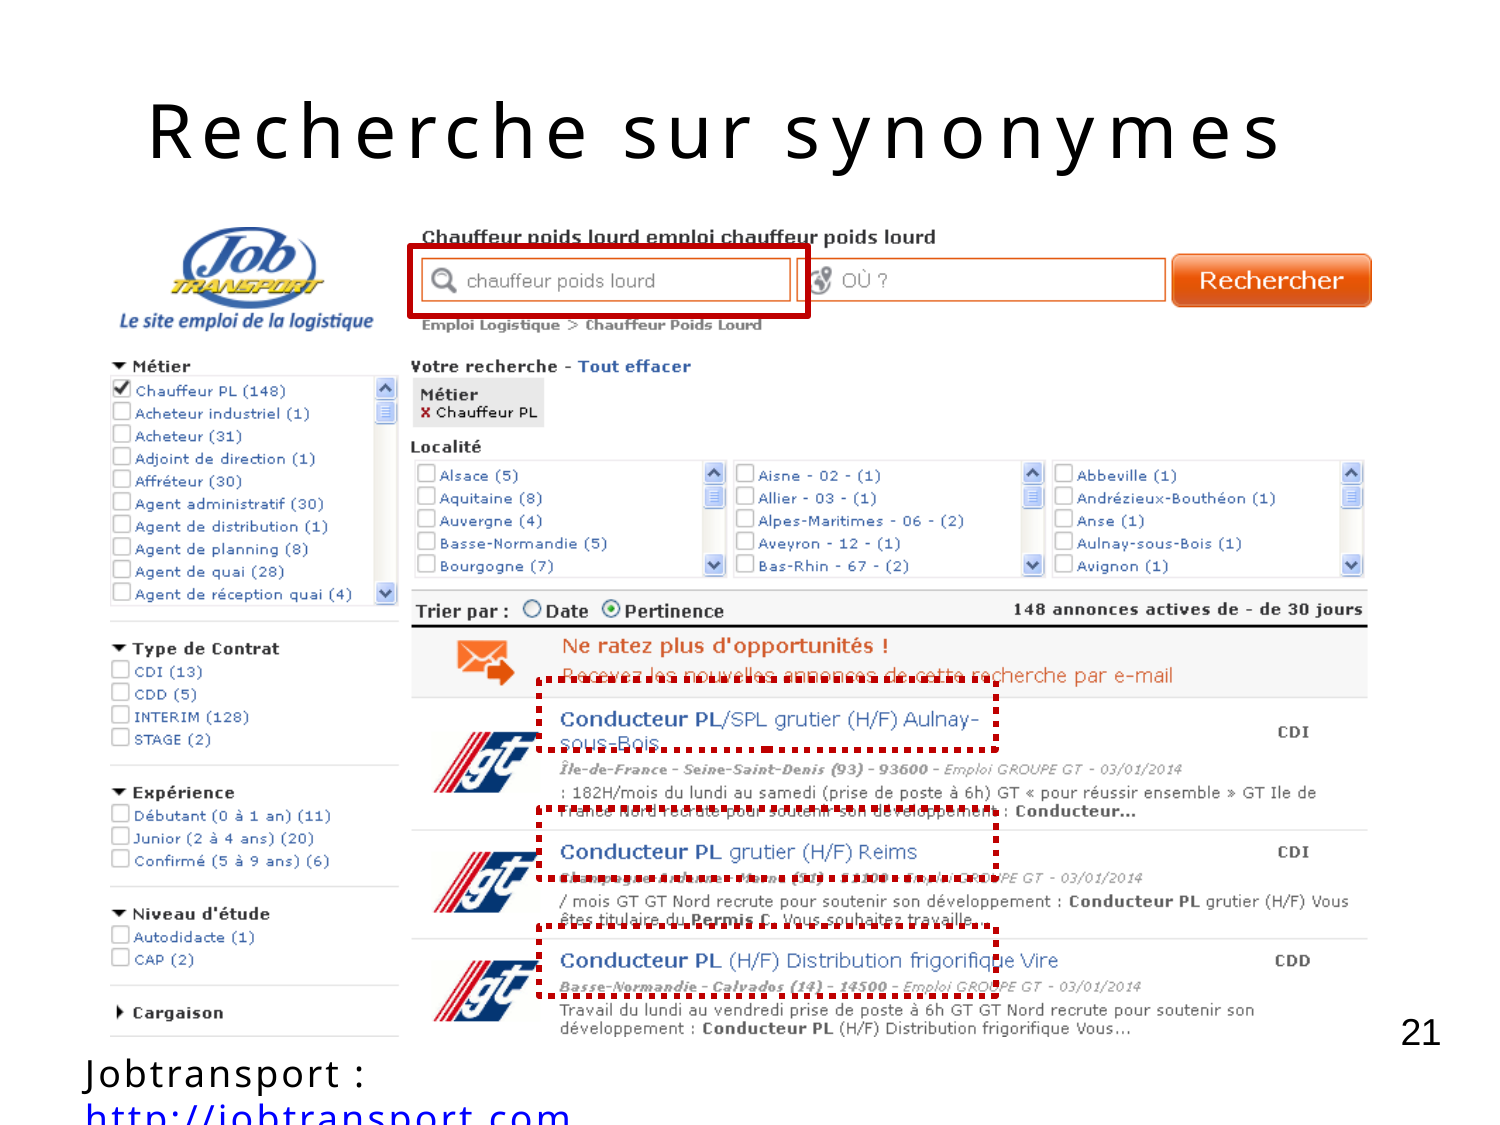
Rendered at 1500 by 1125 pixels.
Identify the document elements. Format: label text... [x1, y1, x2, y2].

picture [413, 272, 805, 313]
title Recherche sur synonymes [87, 26, 1413, 272]
text_box Jobtransport : http://jobtransport.com [82, 1048, 793, 1125]
text_box 21 [1398, 1006, 1445, 1054]
picture [110, 272, 1372, 1037]
